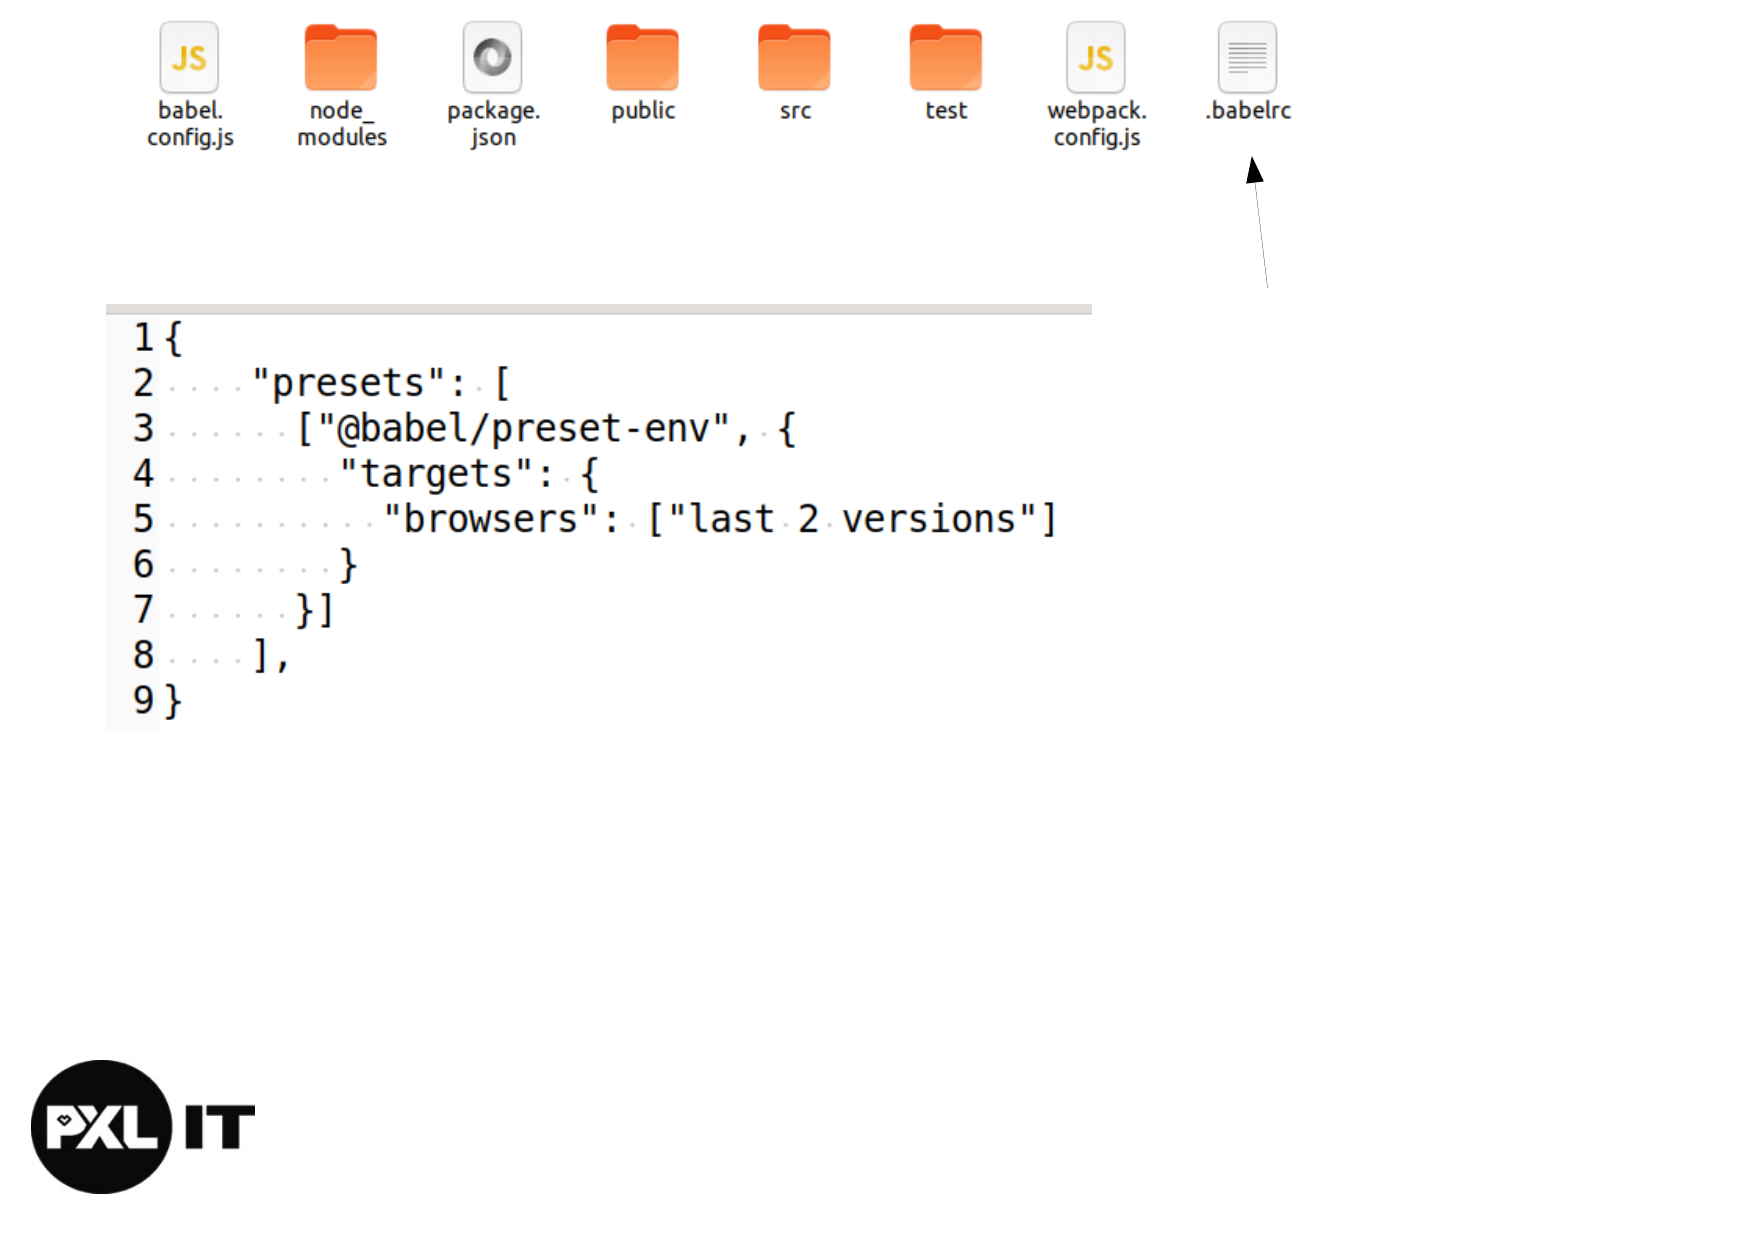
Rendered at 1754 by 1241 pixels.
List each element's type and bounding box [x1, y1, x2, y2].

picture [127, 15, 1362, 235]
picture [31, 1060, 255, 1194]
picture [106, 304, 1092, 732]
